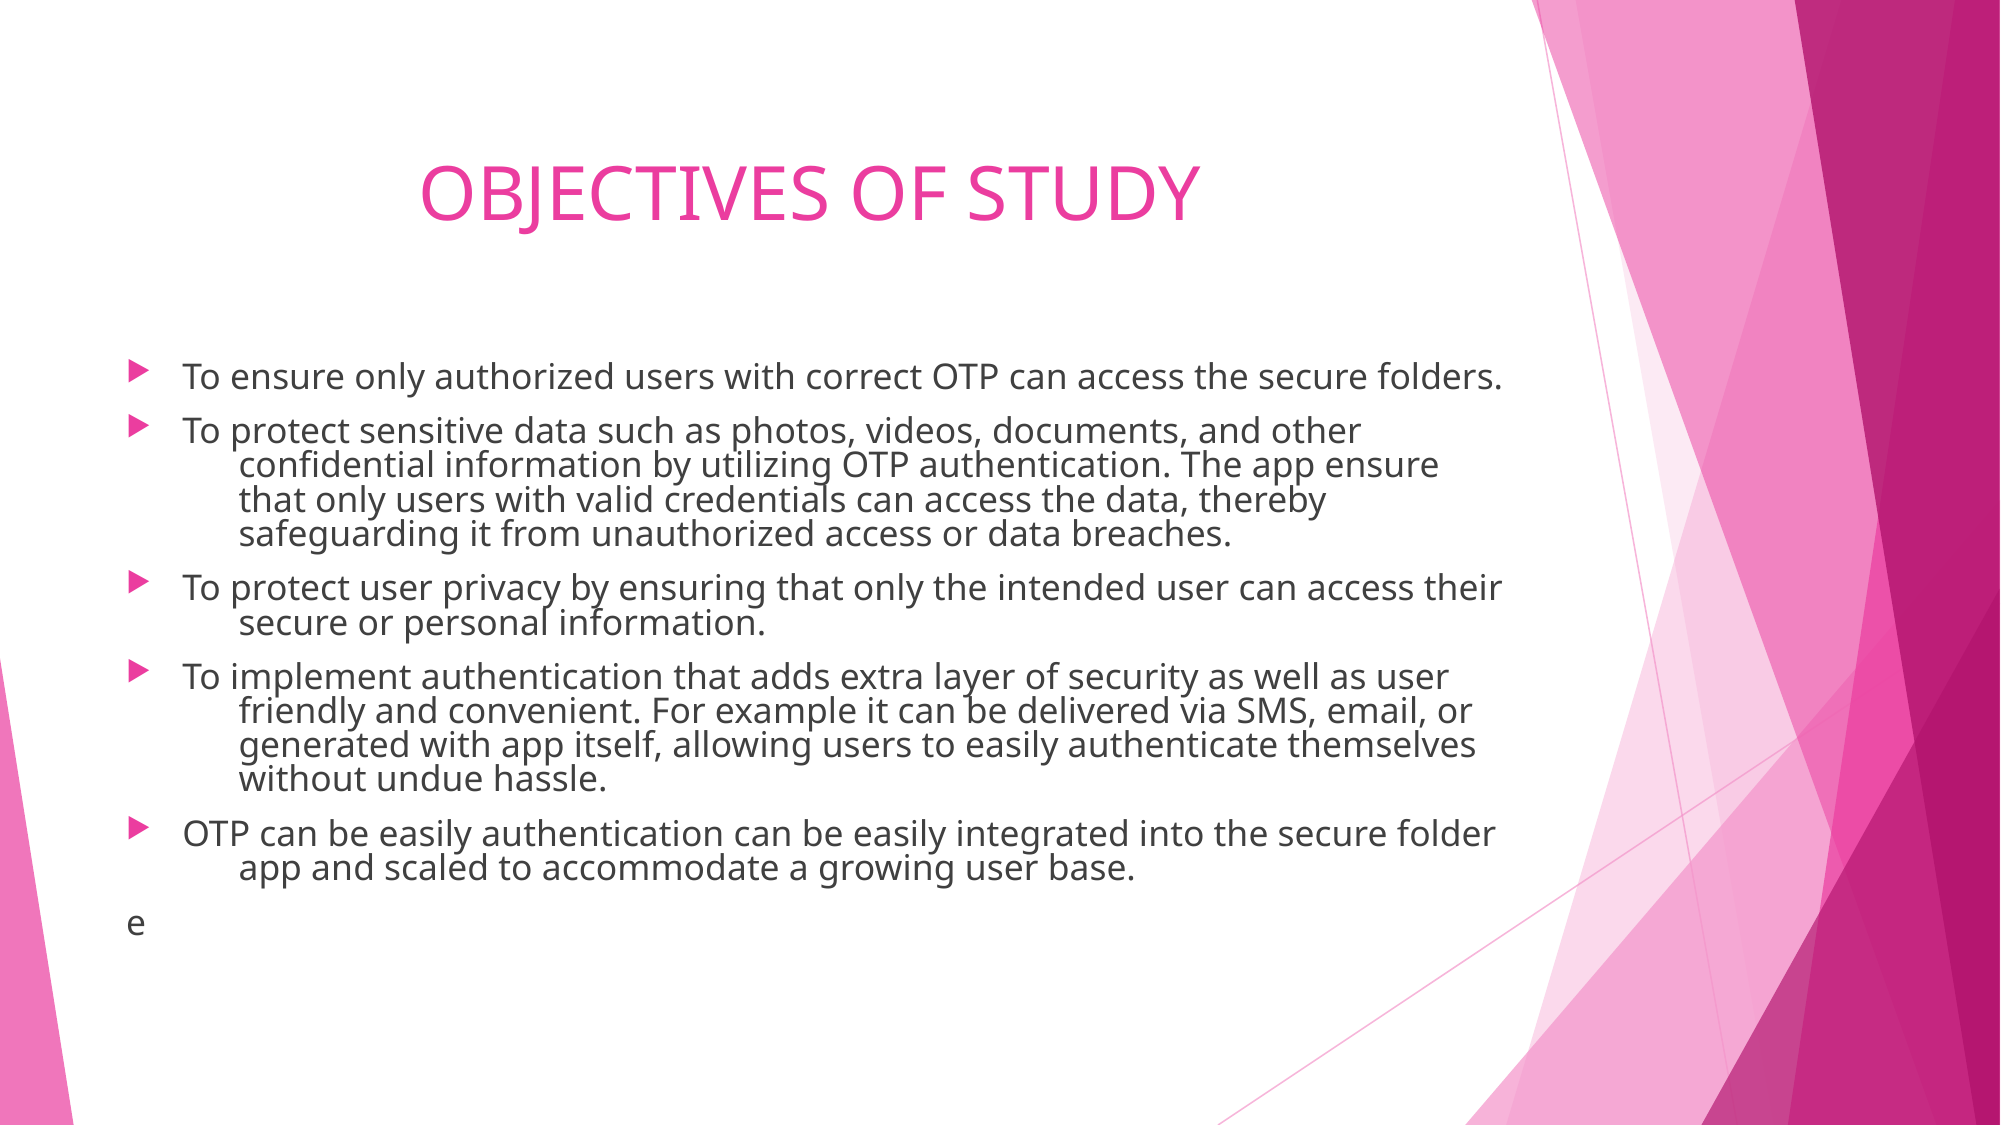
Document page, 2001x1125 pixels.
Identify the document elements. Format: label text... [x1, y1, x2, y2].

title OBJECTIVES OF STUDY [111, 137, 1522, 354]
list To ensure only authorized users with correct OTP can access the secure folders. To protect sensitive data such as photos, videos, documents, and other confidential information by utilizing OTP authentication. The app ensure that only users with valid credentials can access the data, thereby safeguarding it from unauthorized access or data breaches. To protect user privacy by ensuring that only the intended user can access their secure or personal information. To implement authentication that adds extra layer of security as well as user friendly and convenient. For example it can be delivered via SMS, email, or generated with app itself, allowing users to easily authenticate themselves without undue hassle. OTP can be easily authentication can be easily integrated into the secure folder app and scaled to accommodate a growing user base. e [111, 354, 1522, 992]
